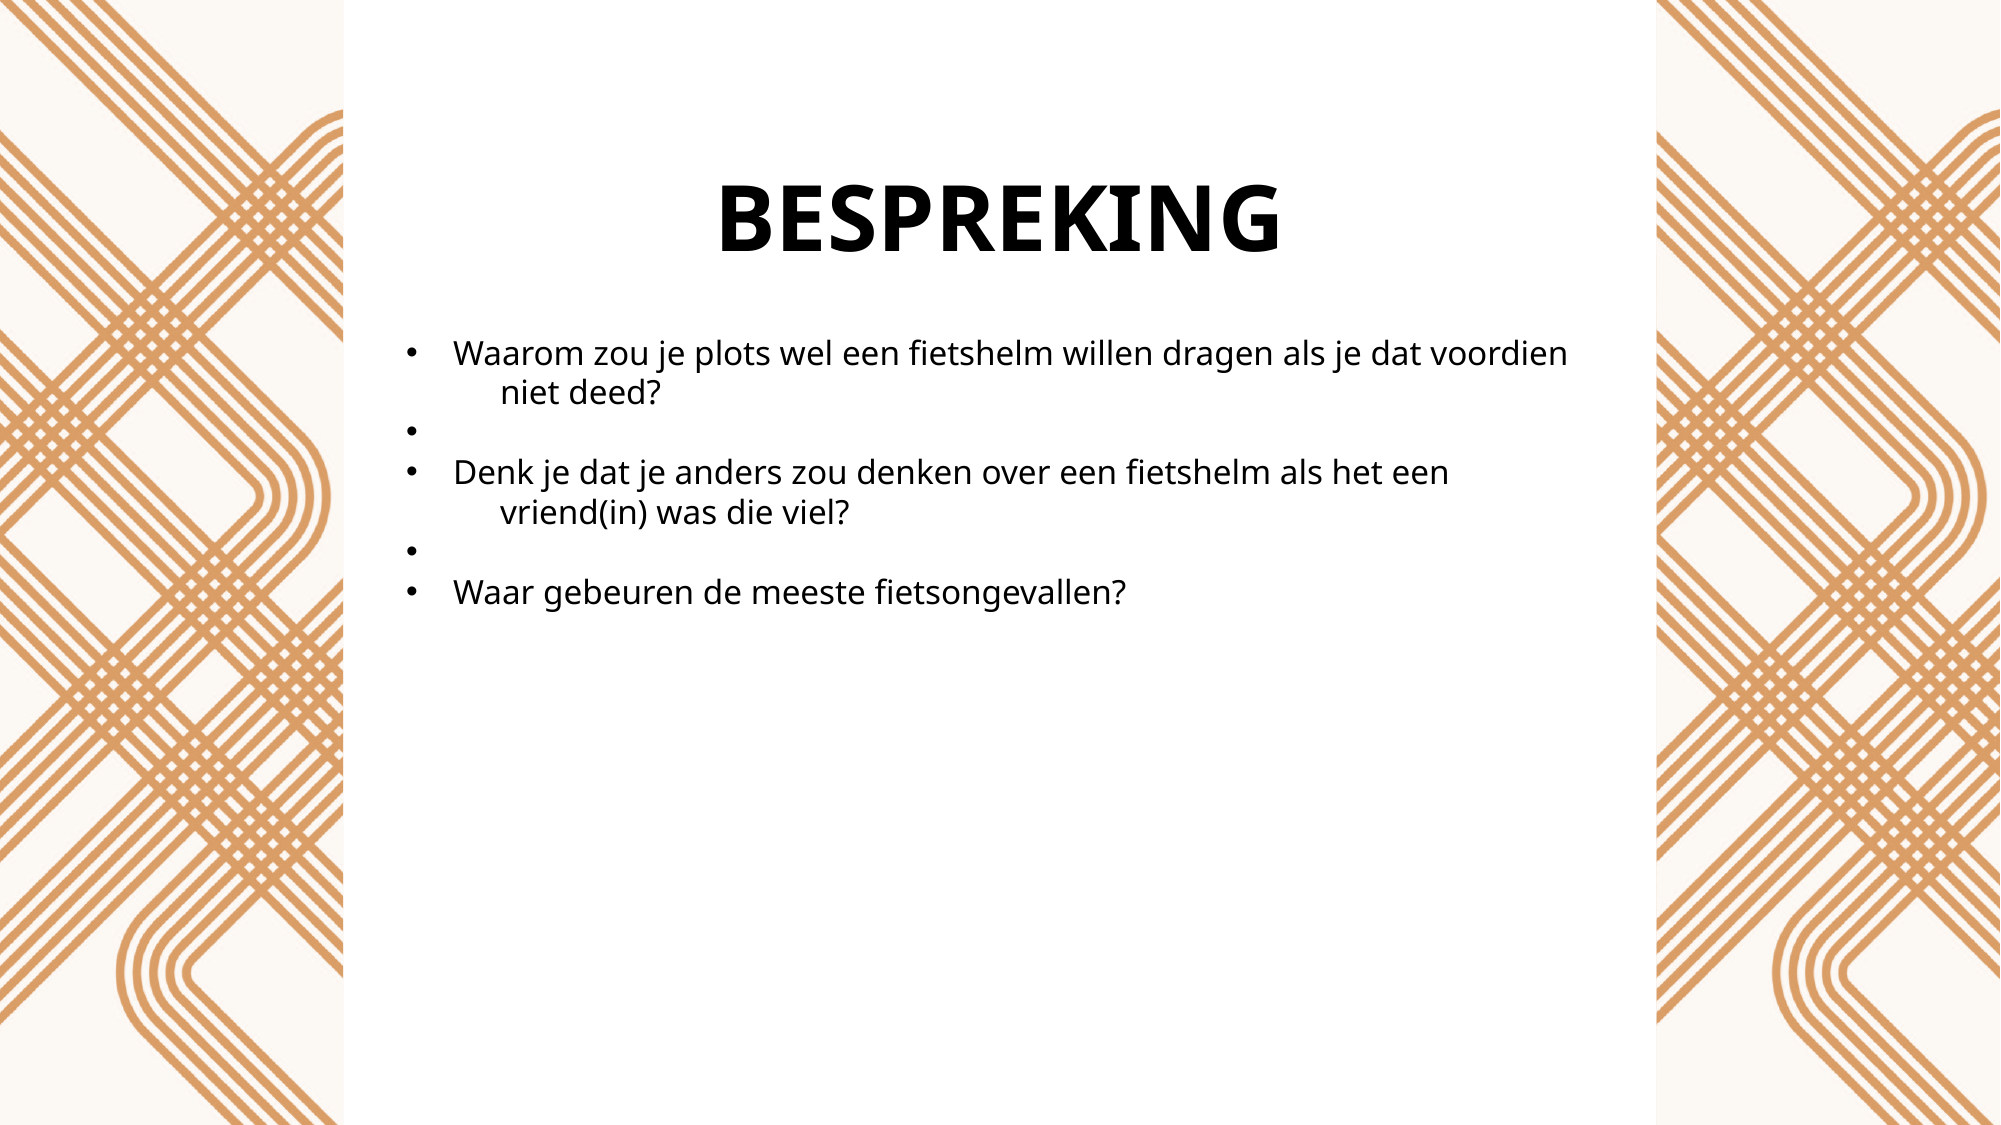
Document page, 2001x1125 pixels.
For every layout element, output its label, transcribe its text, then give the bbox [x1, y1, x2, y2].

text_box Waarom zou je plots wel een fietshelm willen dragen als je dat voordien niet deed? Denk je dat je anders zou denken over een fietshelm als het een vriend(in) was die viel? Waar gebeuren de meeste fietsongevallen? [391, 324, 1612, 623]
title BESPREKING [591, 79, 1409, 280]
picture [0, 0, 344, 1125]
picture [1656, 0, 2000, 1125]
